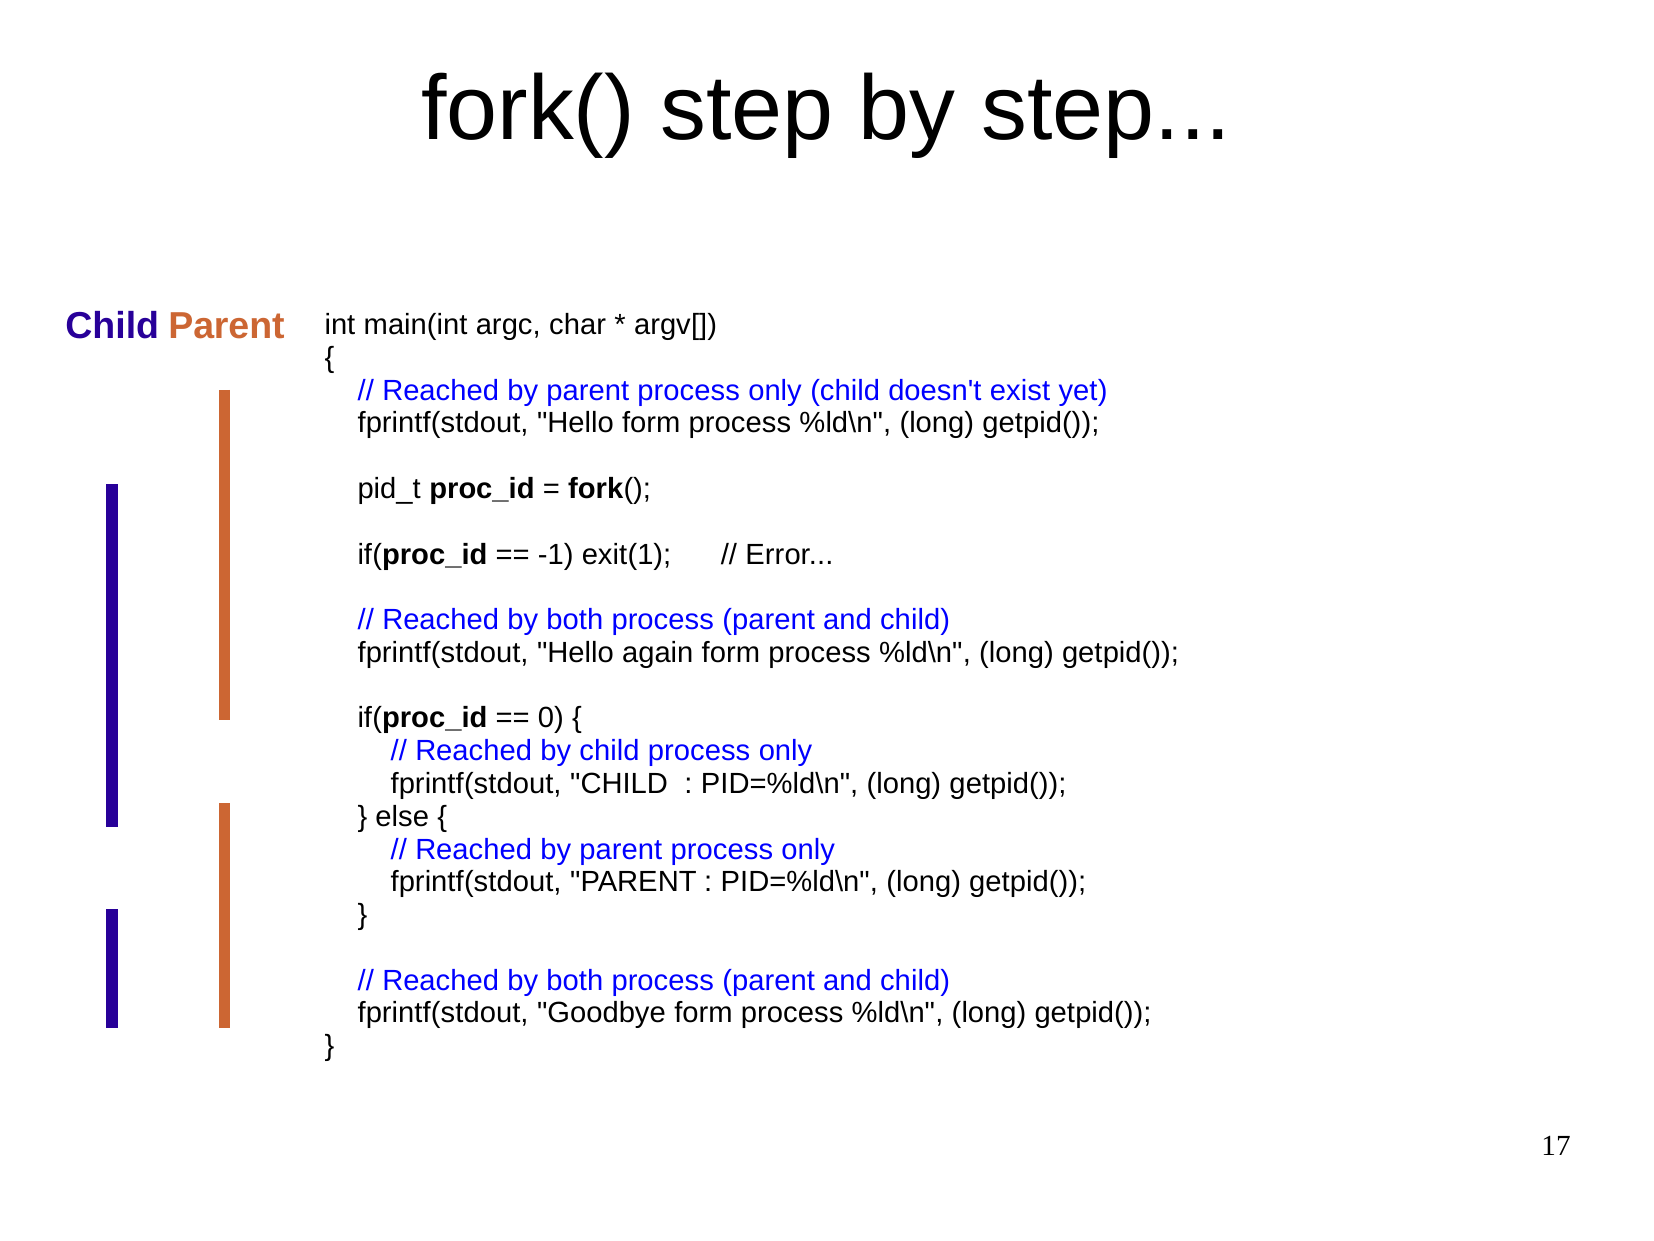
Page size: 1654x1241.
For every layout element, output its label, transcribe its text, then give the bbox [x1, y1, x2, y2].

title fork() step by step... [82, 49, 1571, 166]
text_box Child [50, 297, 153, 355]
text_box int main(int argc, char * argv[]) { // Reached by parent process only (child doesn't exist yet) fprintf(stdout, "Hello form process %ld\n", (long) getpid()); pid_t proc_id = fork(); if(proc_id == -1) exit(1); // Error... // Reached by both process (parent and child) fprintf(stdout, "Hello again form process %ld\n", (long) getpid()); if(proc_id == 0) { // Reached by child process only fprintf(stdout, "CHILD : PID=%ld\n", (long) getpid()); } else { // Reached by parent process only fprintf(stdout, "PARENT : PID=%ld\n", (long) getpid()); } // Reached by both process (parent and child) fprintf(stdout, "Goodbye form process %ld\n", (long) getpid()); } [259, 188, 1382, 1182]
text_box Parent [153, 297, 300, 355]
